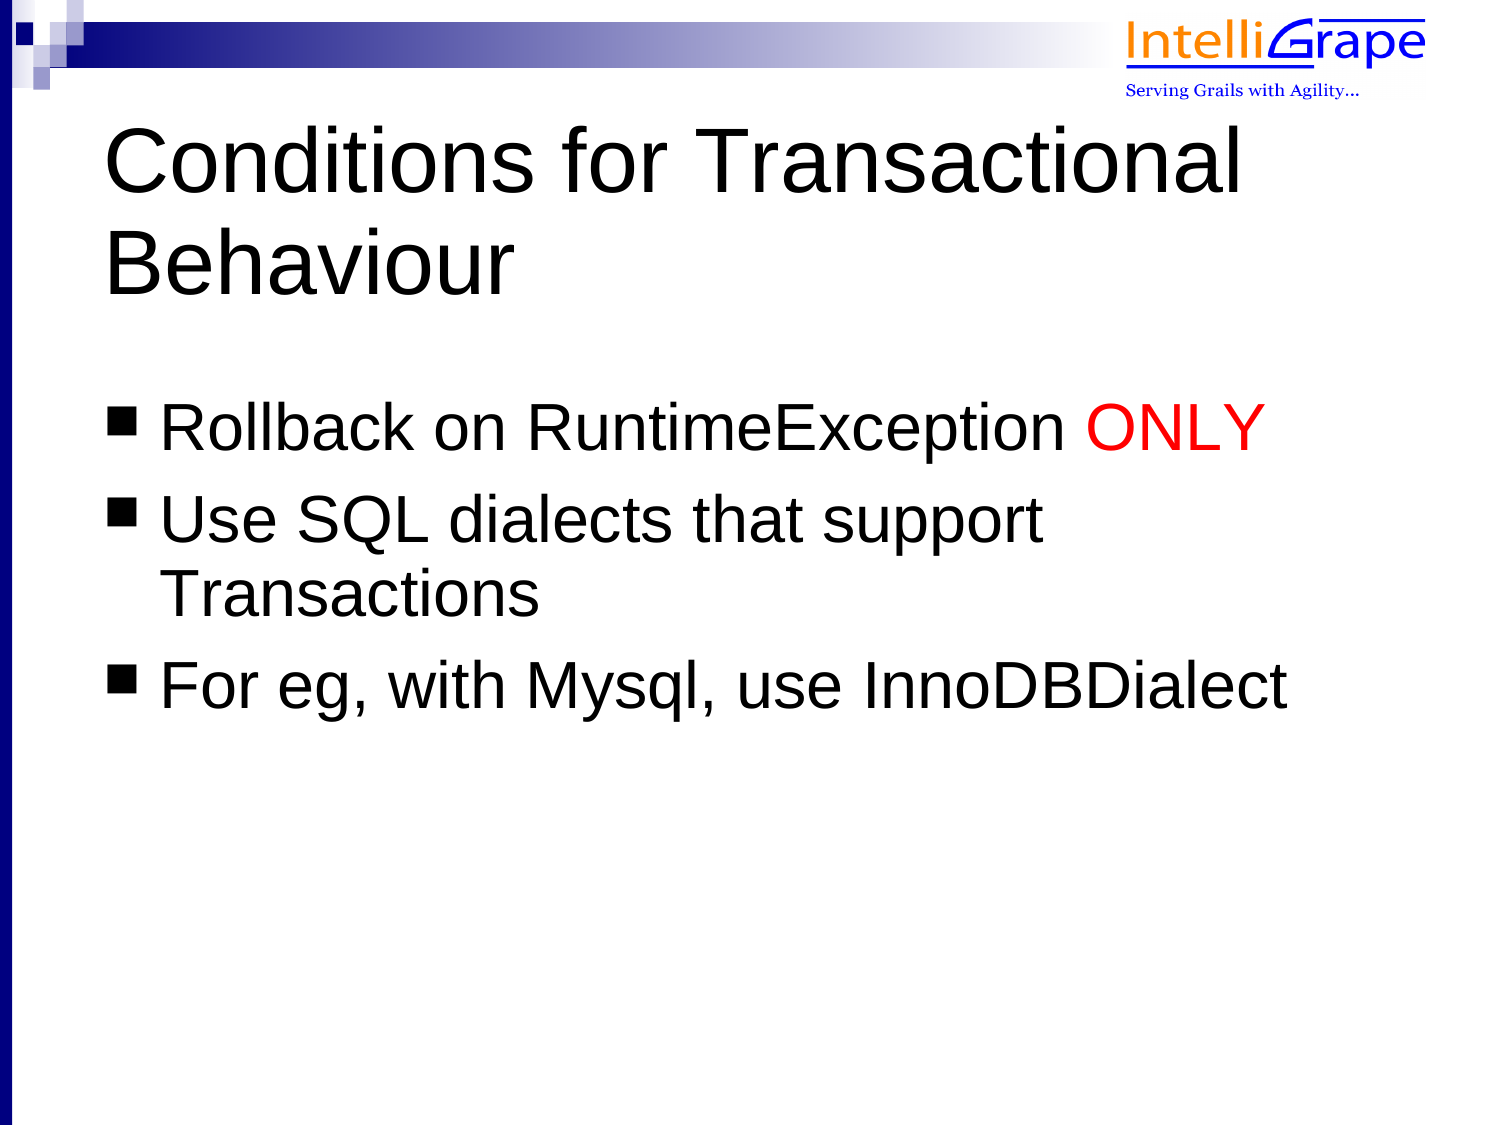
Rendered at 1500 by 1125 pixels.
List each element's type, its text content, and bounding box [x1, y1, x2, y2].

title Conditions for Transactional Behaviour [88, 99, 1439, 325]
list Rollback on RuntimeException ONLY Use SQL dialects that support Transactions For eg, with Mysql, use InnoDBDialect [88, 382, 1439, 1125]
picture [1125, 12, 1425, 99]
